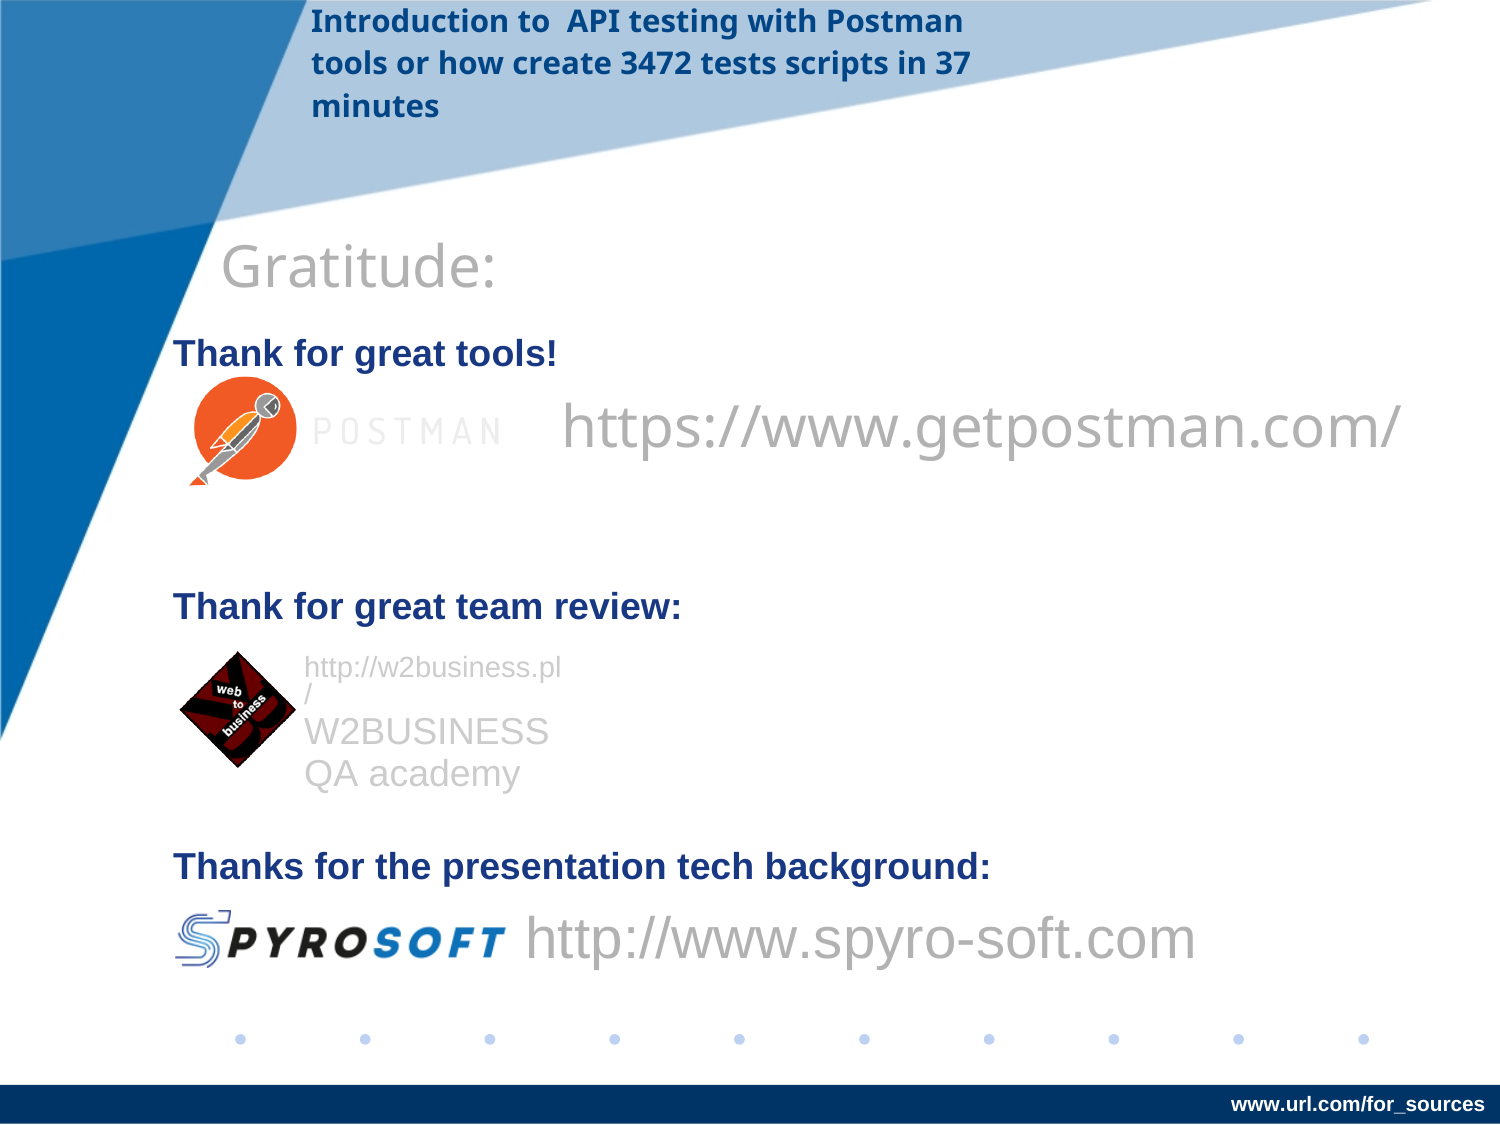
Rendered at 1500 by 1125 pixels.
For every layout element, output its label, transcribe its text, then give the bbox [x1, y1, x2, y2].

text_box http://w2business.pl/ W2BUSINESS QA academy [289, 643, 579, 776]
list Thank for great team review: [158, 577, 1010, 637]
text_box https://www.getpostman.com/ [561, 354, 1500, 495]
picture [0, 0, 1500, 842]
text_box Gratitude: [220, 223, 739, 308]
list Thanks for the presentation tech background: [158, 837, 1010, 897]
picture [174, 909, 508, 969]
list Thank for great tools! [158, 324, 626, 438]
text_box http://www.spyro-soft.com [525, 868, 1471, 1009]
text_box Introduction to API testing with Postman tools or how create 3472 tests scripts in 37 minutes [311, 6, 1004, 120]
